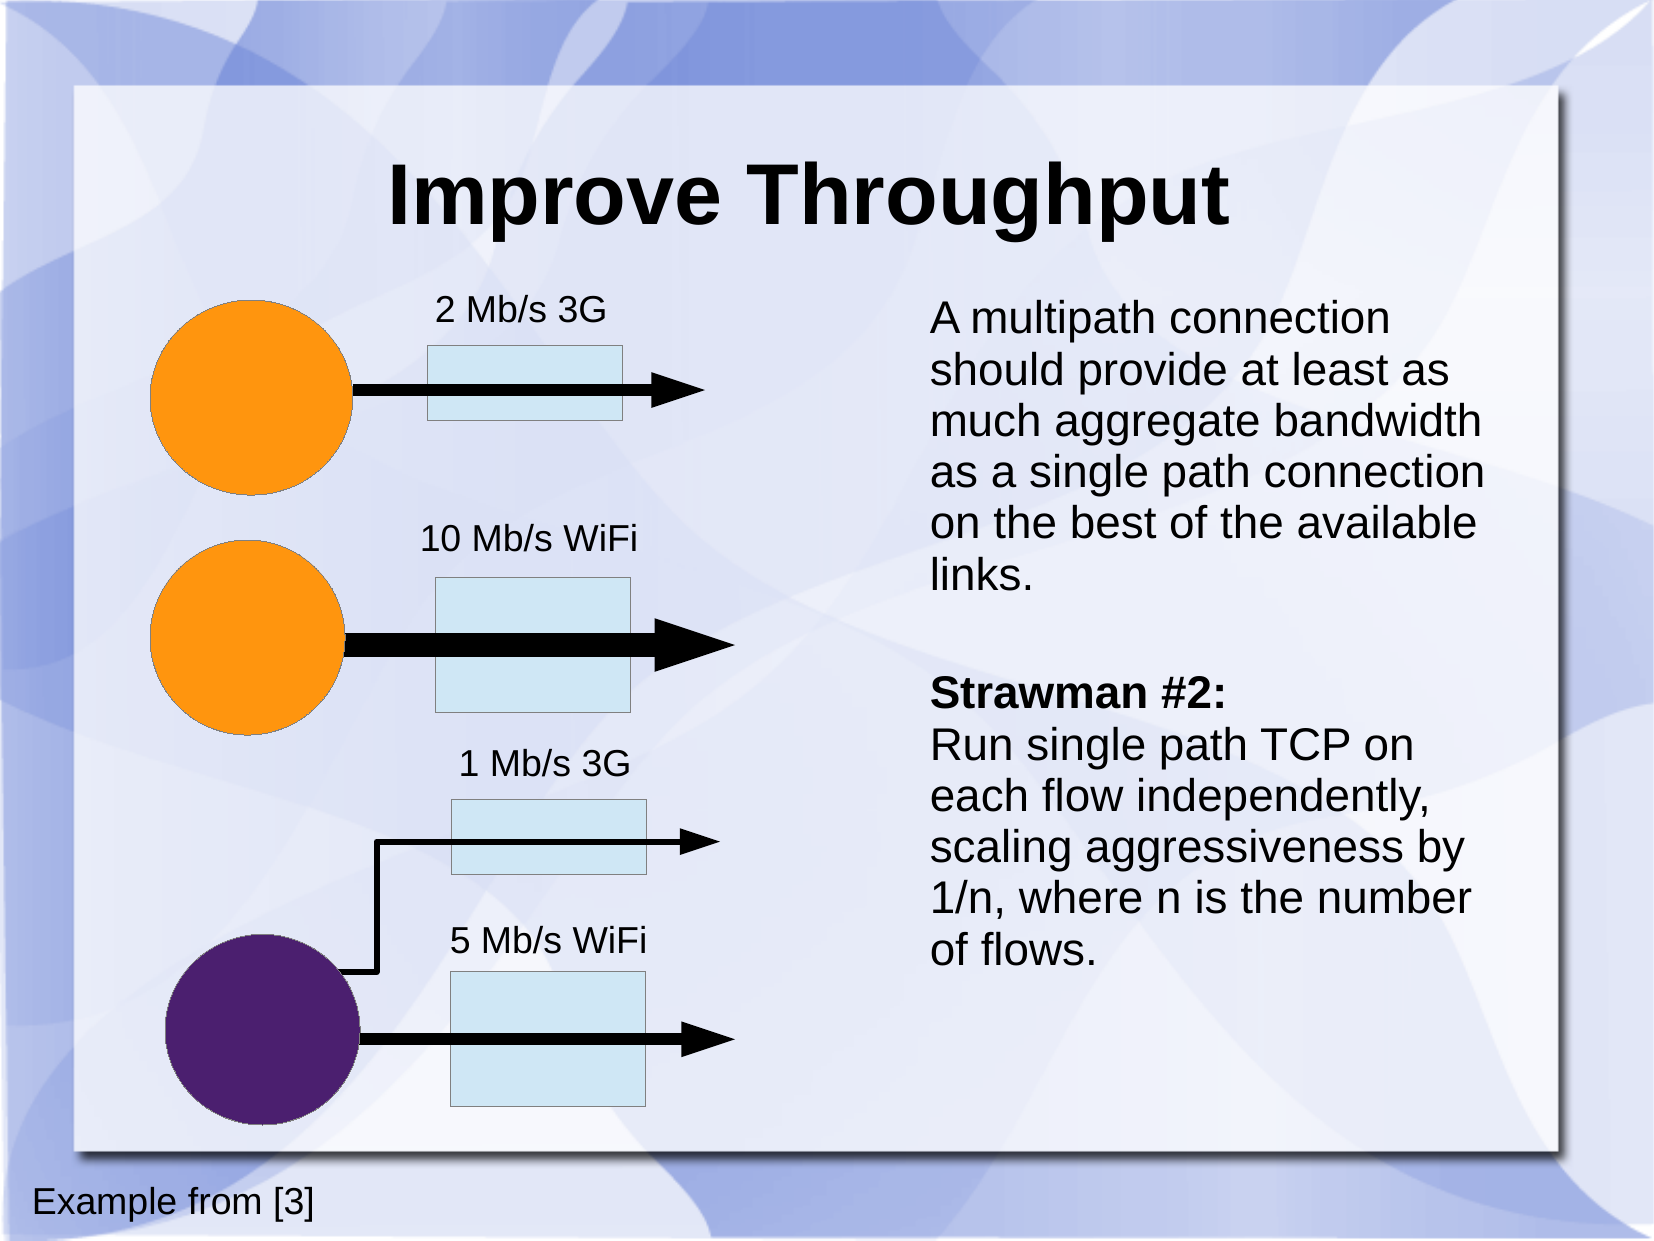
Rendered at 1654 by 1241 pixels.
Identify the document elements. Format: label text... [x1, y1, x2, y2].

text_box 5 Mb/s WiFi [435, 911, 663, 969]
text_box [435, 657, 631, 713]
text_box Strawman #2: Run single path TCP on each flow independently, scaling aggressiveness by 1/n, where n is the number of flows. [915, 660, 1531, 983]
text_box [451, 799, 647, 839]
text_box [450, 1045, 646, 1107]
text_box [427, 396, 623, 421]
text_box A multipath connection should provide at least as much aggregate bandwidth as a single path connection on the best of the available links. [915, 285, 1531, 608]
text_box [451, 845, 647, 875]
text_box 1 Mb/s 3G [443, 735, 647, 792]
text_box Example from [3] [17, 1173, 331, 1231]
text_box [165, 934, 361, 1126]
title Improve Throughput [82, 90, 1536, 298]
text_box [450, 971, 646, 1033]
text_box 2 Mb/s 3G [420, 280, 623, 338]
text_box [150, 300, 353, 496]
text_box [435, 577, 631, 633]
text_box [427, 345, 623, 384]
text_box 10 Mb/s WiFi [405, 510, 654, 567]
picture [0, 0, 1654, 1241]
text_box [150, 540, 346, 736]
